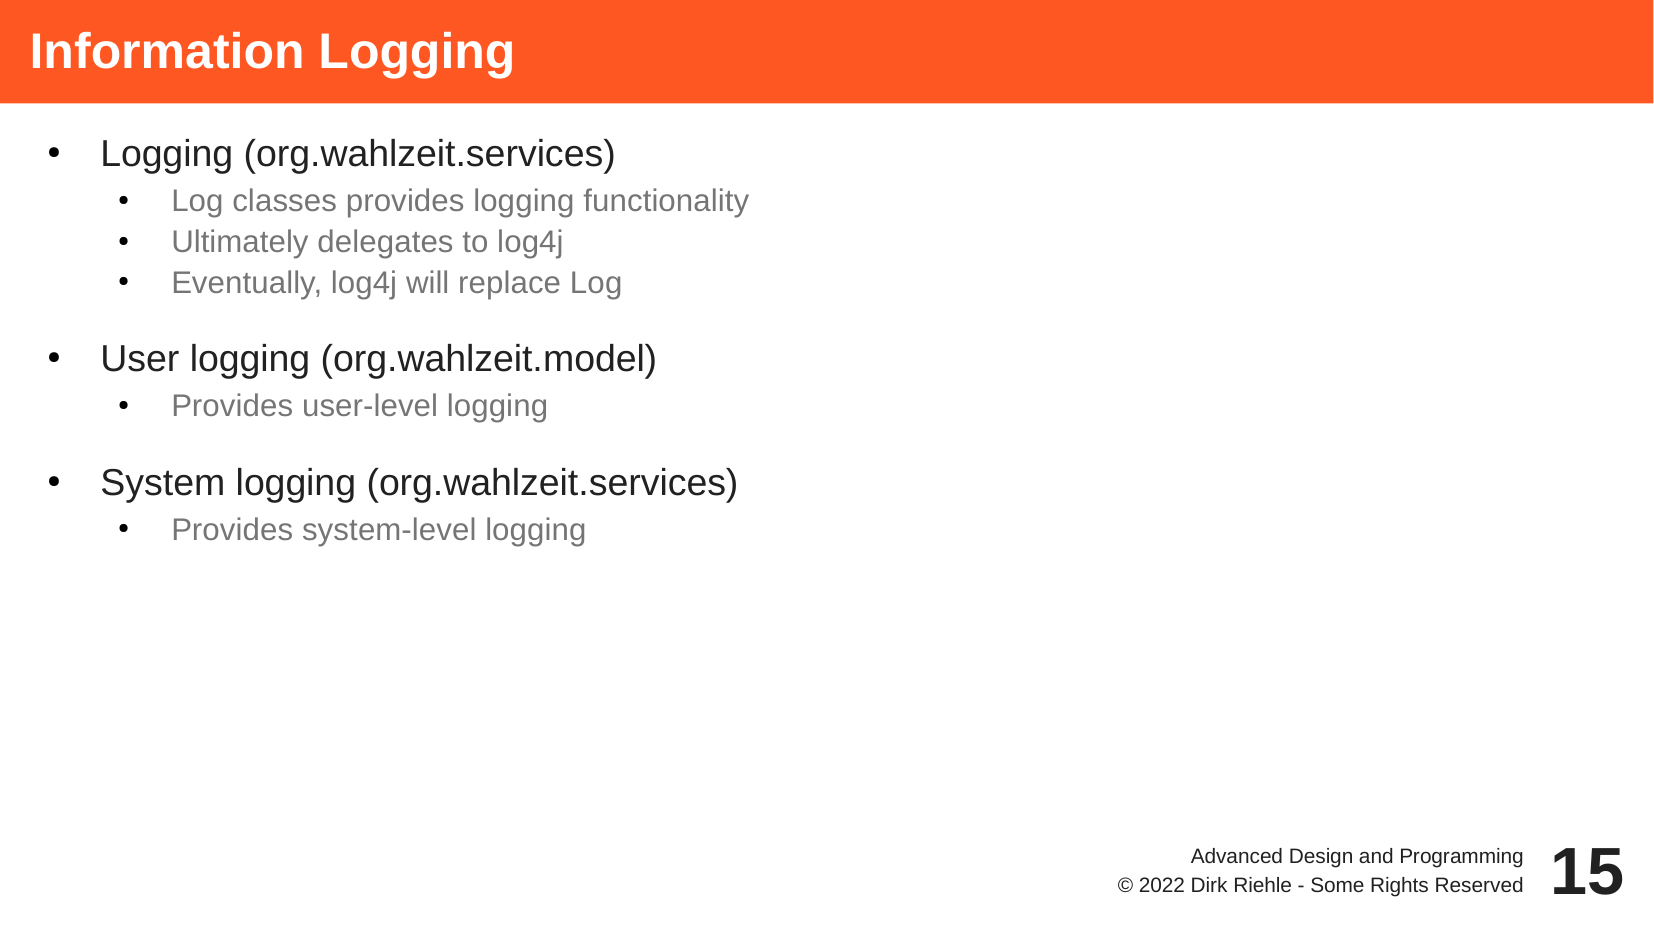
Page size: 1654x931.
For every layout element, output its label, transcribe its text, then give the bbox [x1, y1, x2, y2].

title Information Logging [0, 0, 1654, 104]
list Logging (org.wahlzeit.services) Log classes provides logging functionality Ultimately delegates to log4j Eventually, log4j will replace Log User logging (org.wahlzeit.model) Provides user-level logging System logging (org.wahlzeit.services) Provides system-level logging [29, 132, 1625, 813]
